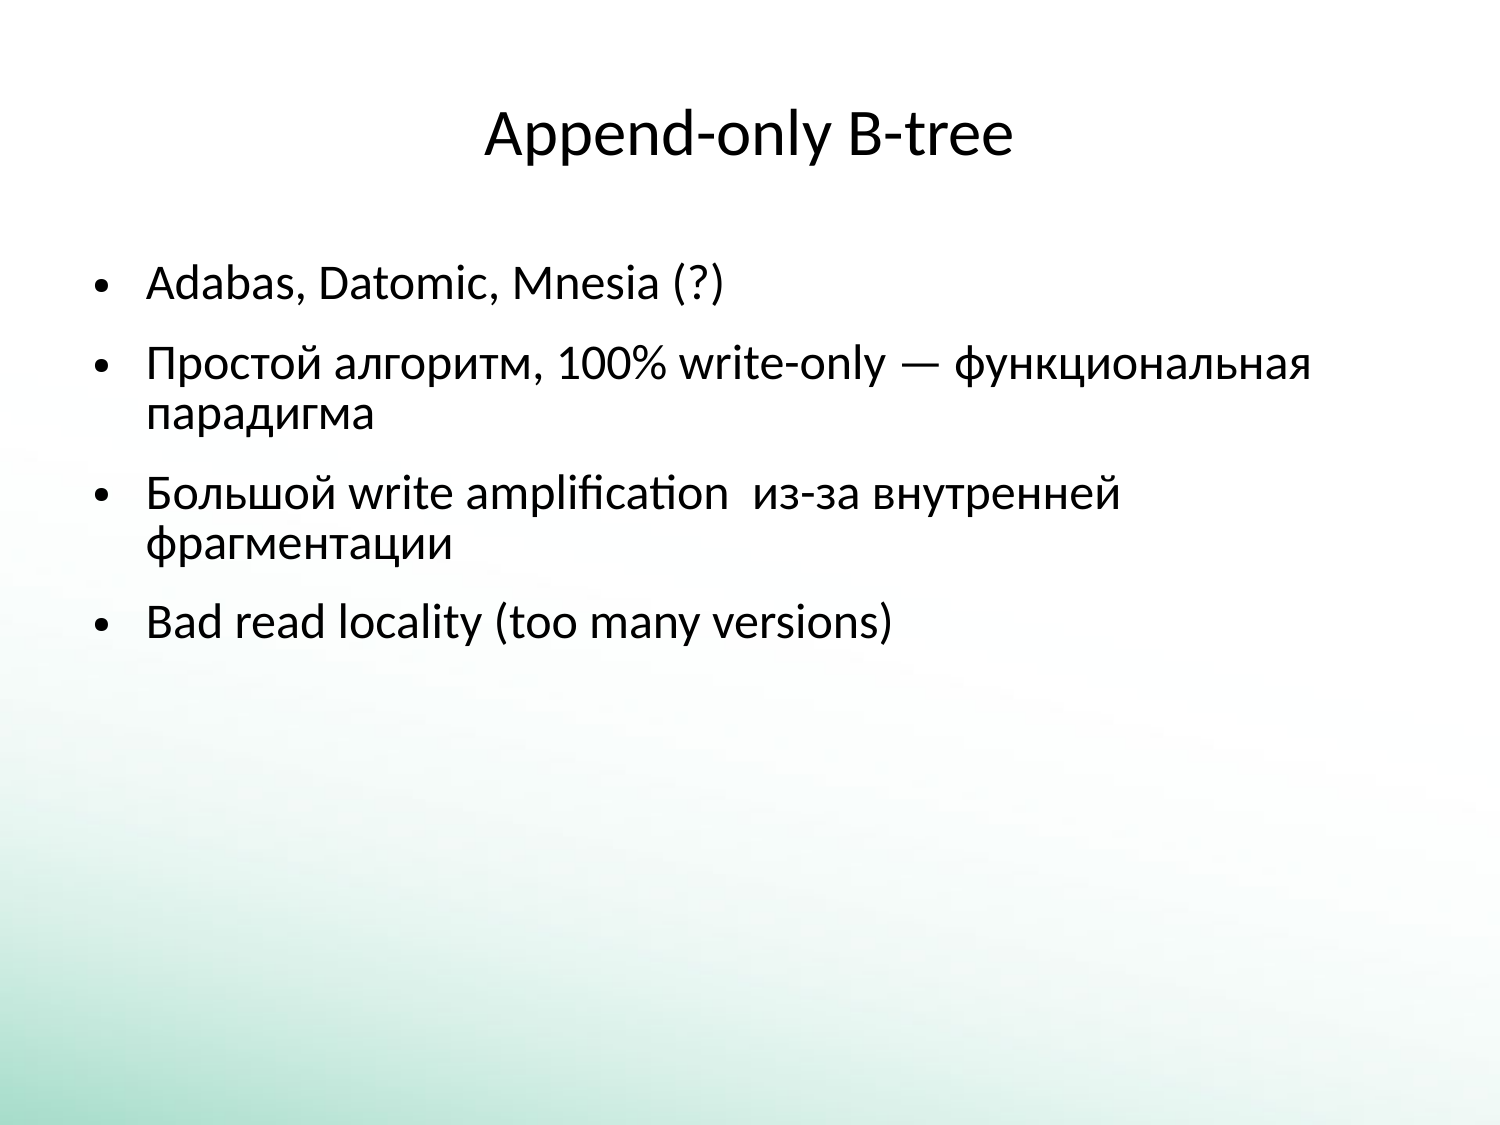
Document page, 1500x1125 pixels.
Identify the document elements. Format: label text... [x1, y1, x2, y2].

list Adabas, Datomic, Mnesia (?) Простой алгоритм, 100% write-only — функциональная парадигма Большой write amplification из-за внутренней фрагментации Bad read locality (too many versions) [75, 262, 1425, 1005]
title Append-only B-tree [75, 45, 1425, 233]
picture [0, 0, 1500, 1125]
